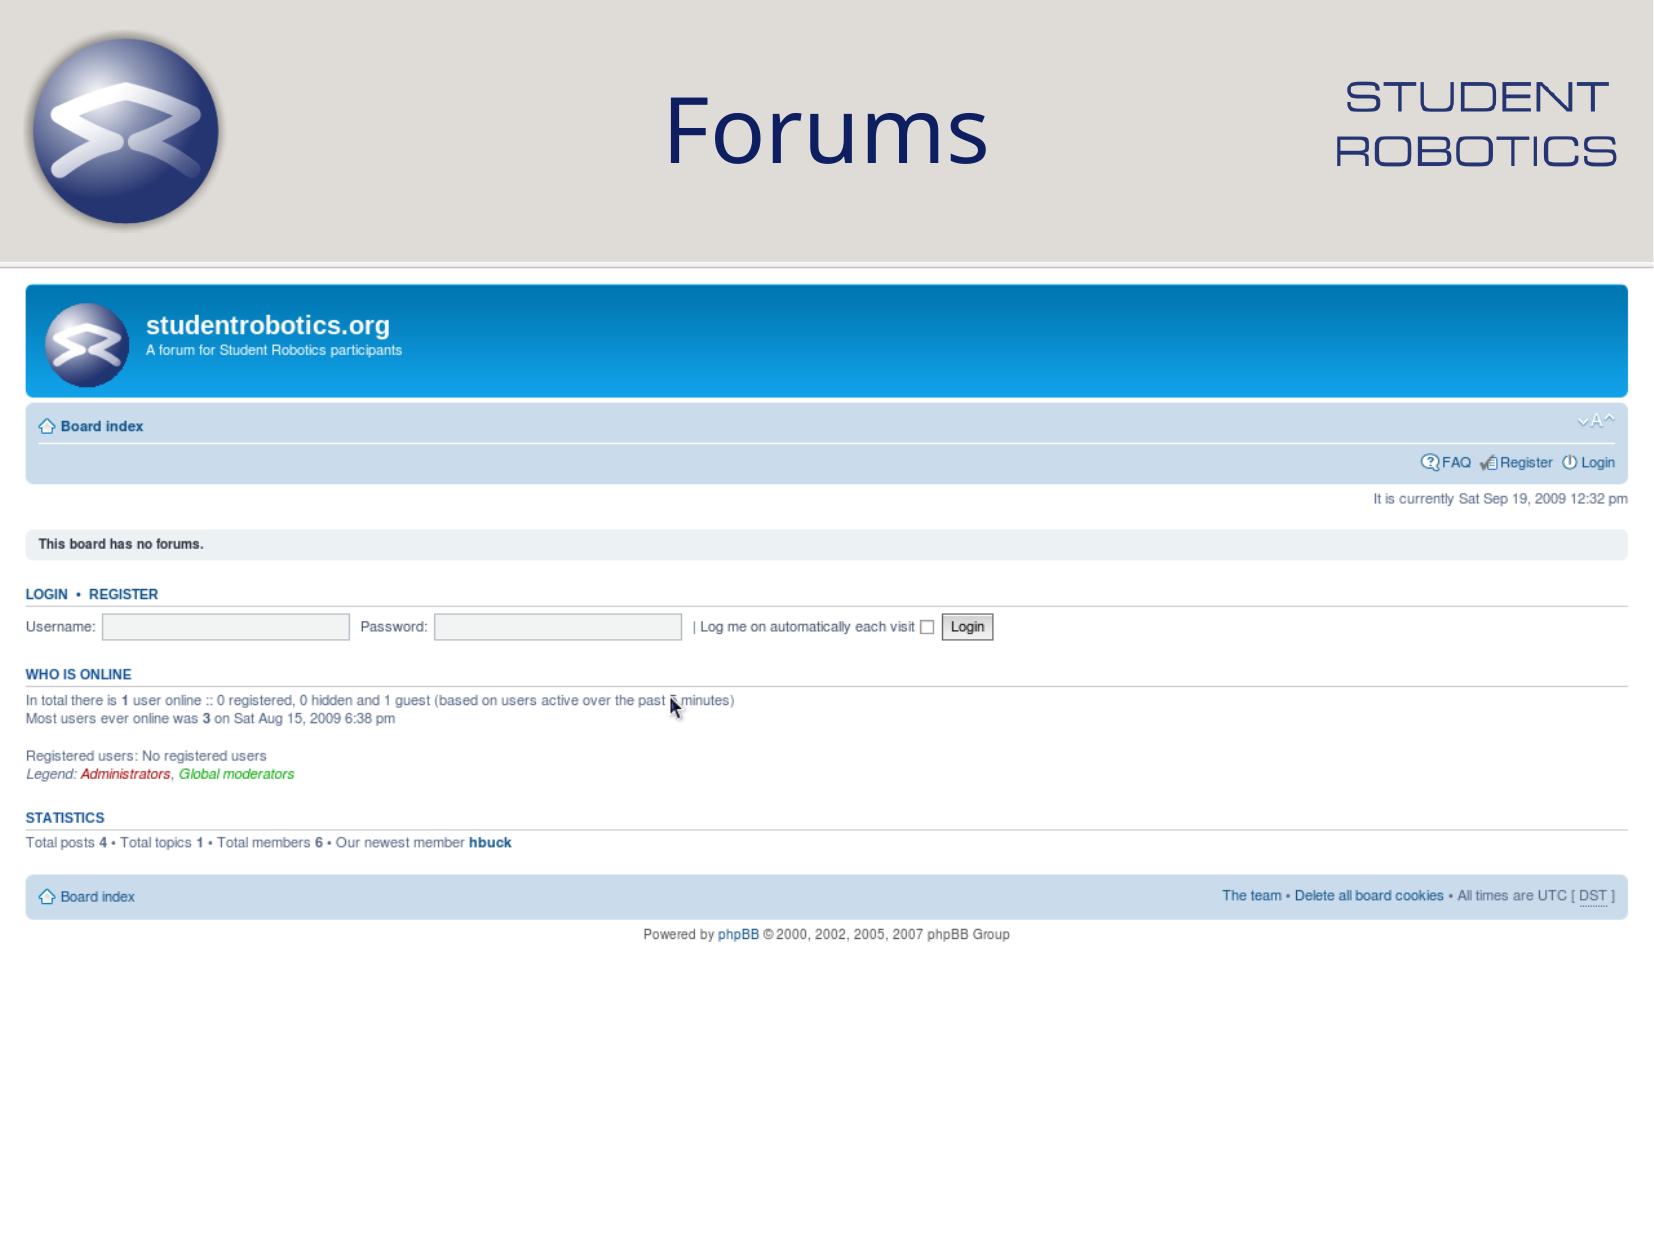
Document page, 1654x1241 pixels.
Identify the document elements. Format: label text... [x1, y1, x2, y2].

picture [0, 262, 1654, 1241]
picture [1571, 68, 1633, 174]
picture [9, 19, 82, 245]
title Forums [82, 0, 1571, 257]
